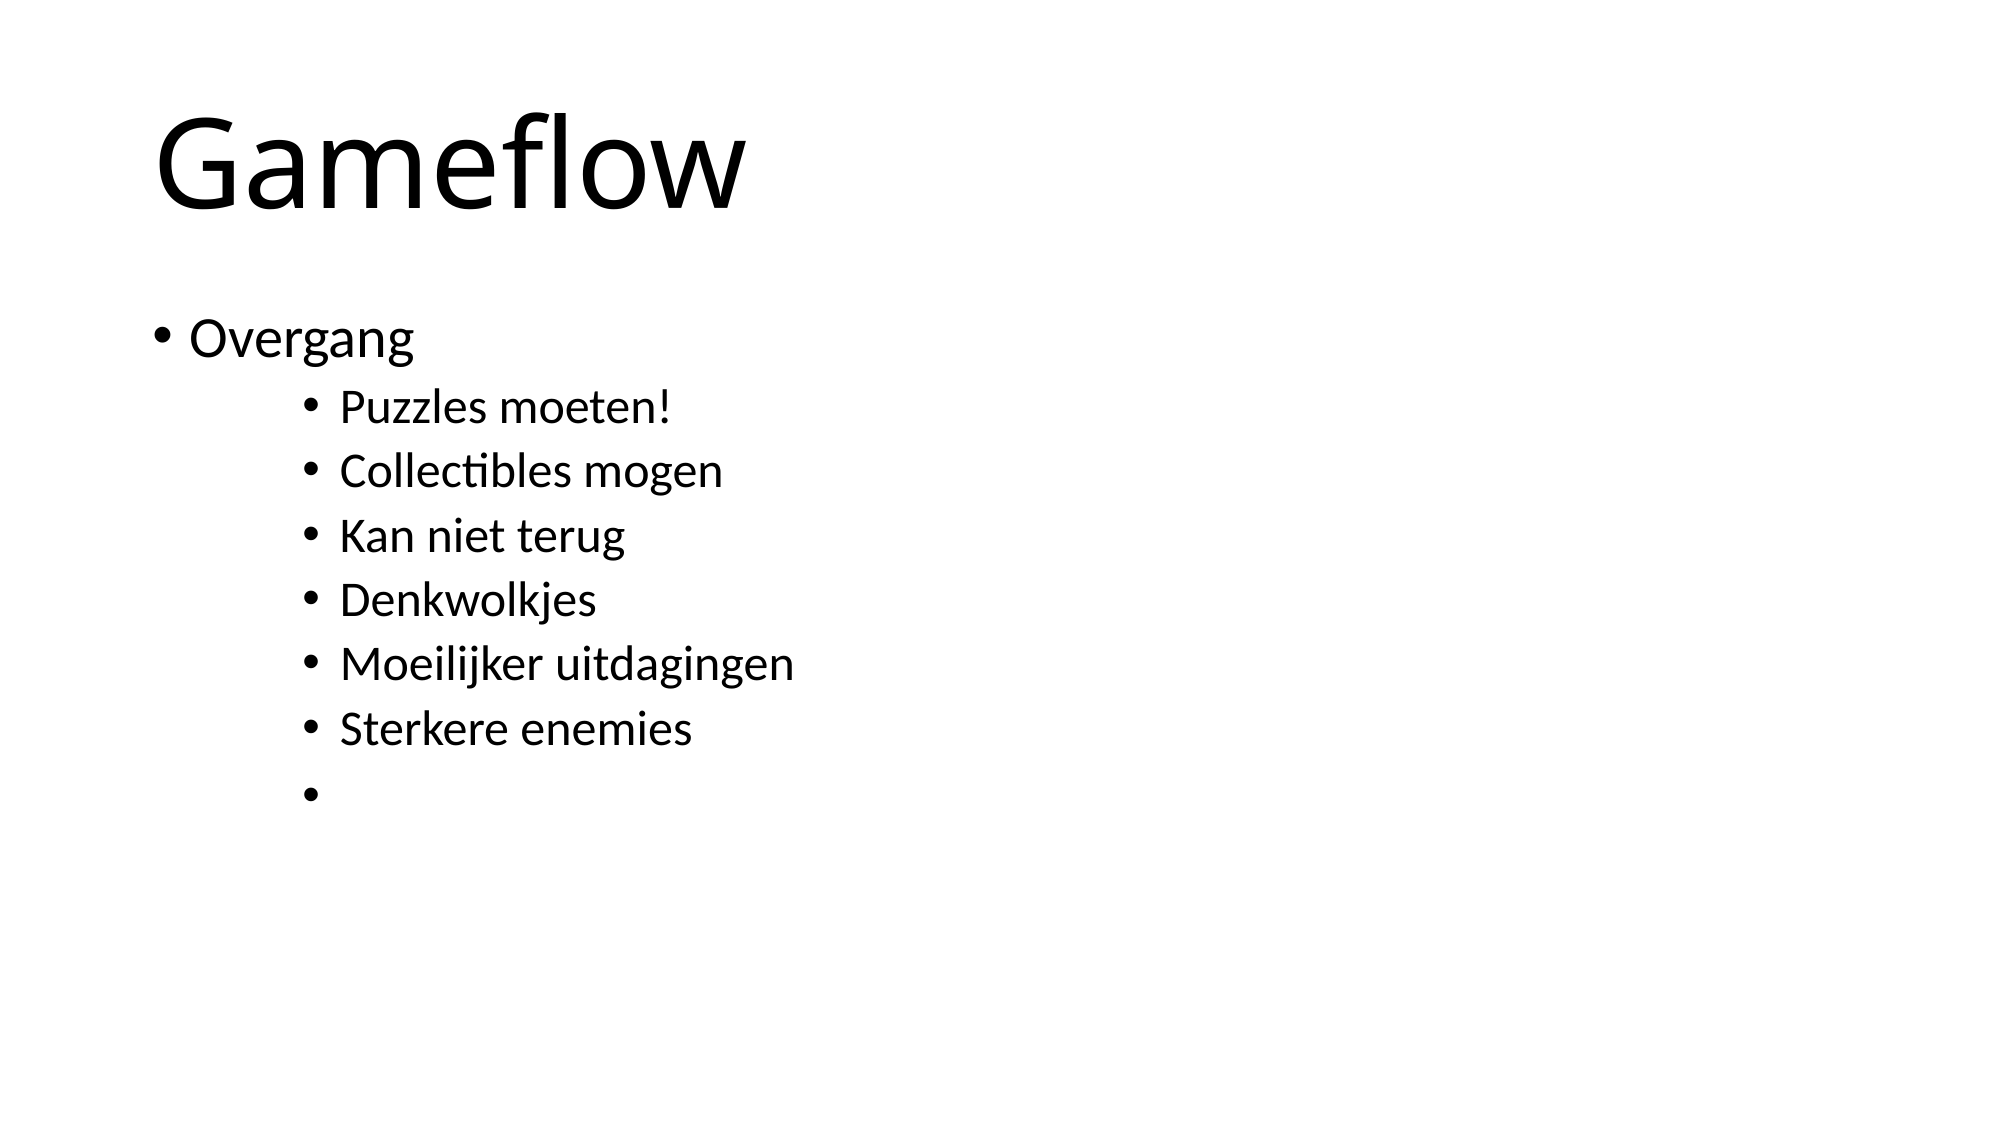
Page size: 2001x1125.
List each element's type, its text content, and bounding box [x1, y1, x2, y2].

title Gameflow [137, 59, 1863, 278]
list Overgang Puzzles moeten! Collectibles mogen Kan niet terug Denkwolkjes Moeilijker uitdagingen Sterkere enemies [137, 299, 1863, 1014]
